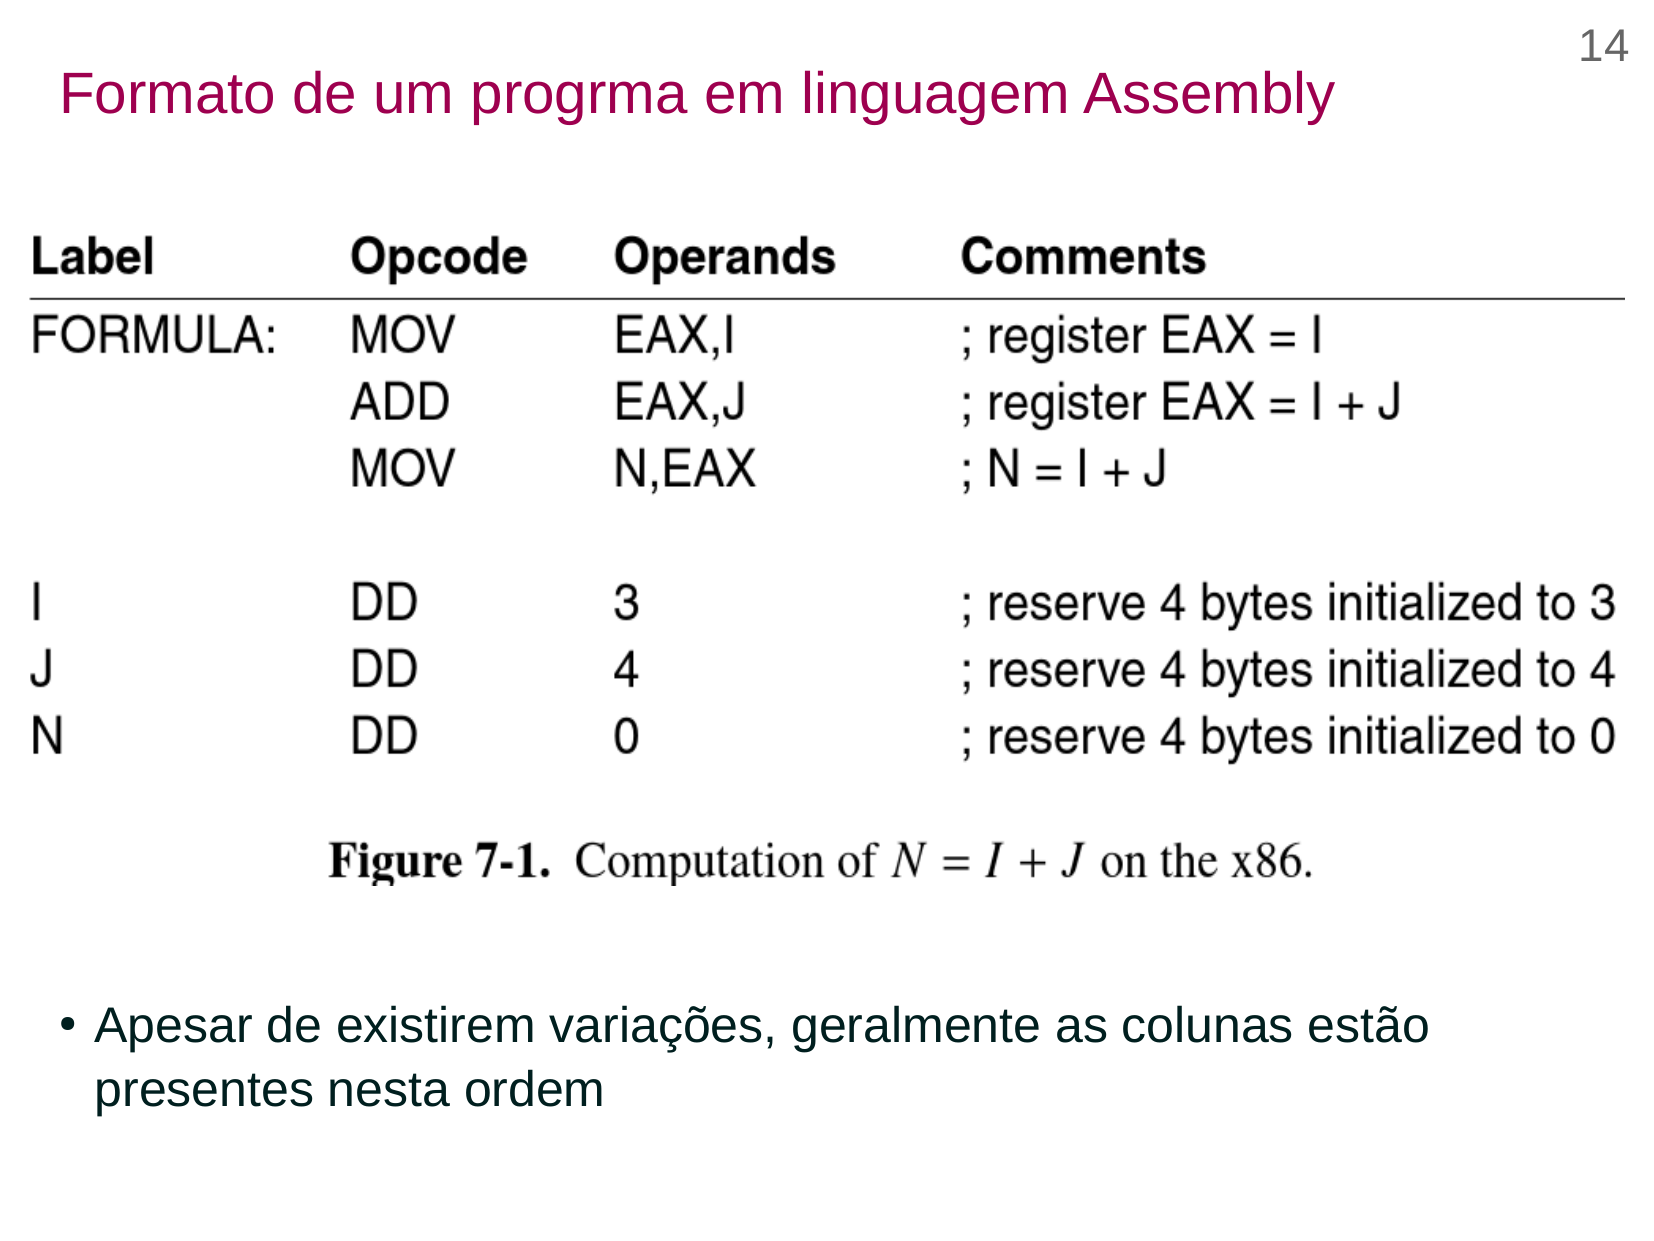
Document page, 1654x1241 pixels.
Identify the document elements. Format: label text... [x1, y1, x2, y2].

list Apesar de existirem variações, geralmente as colunas estão presentes nesta ordem [59, 989, 1595, 1211]
picture [29, 235, 1625, 886]
title Formato de um progrma em linguagem Assembly [59, 29, 1595, 148]
